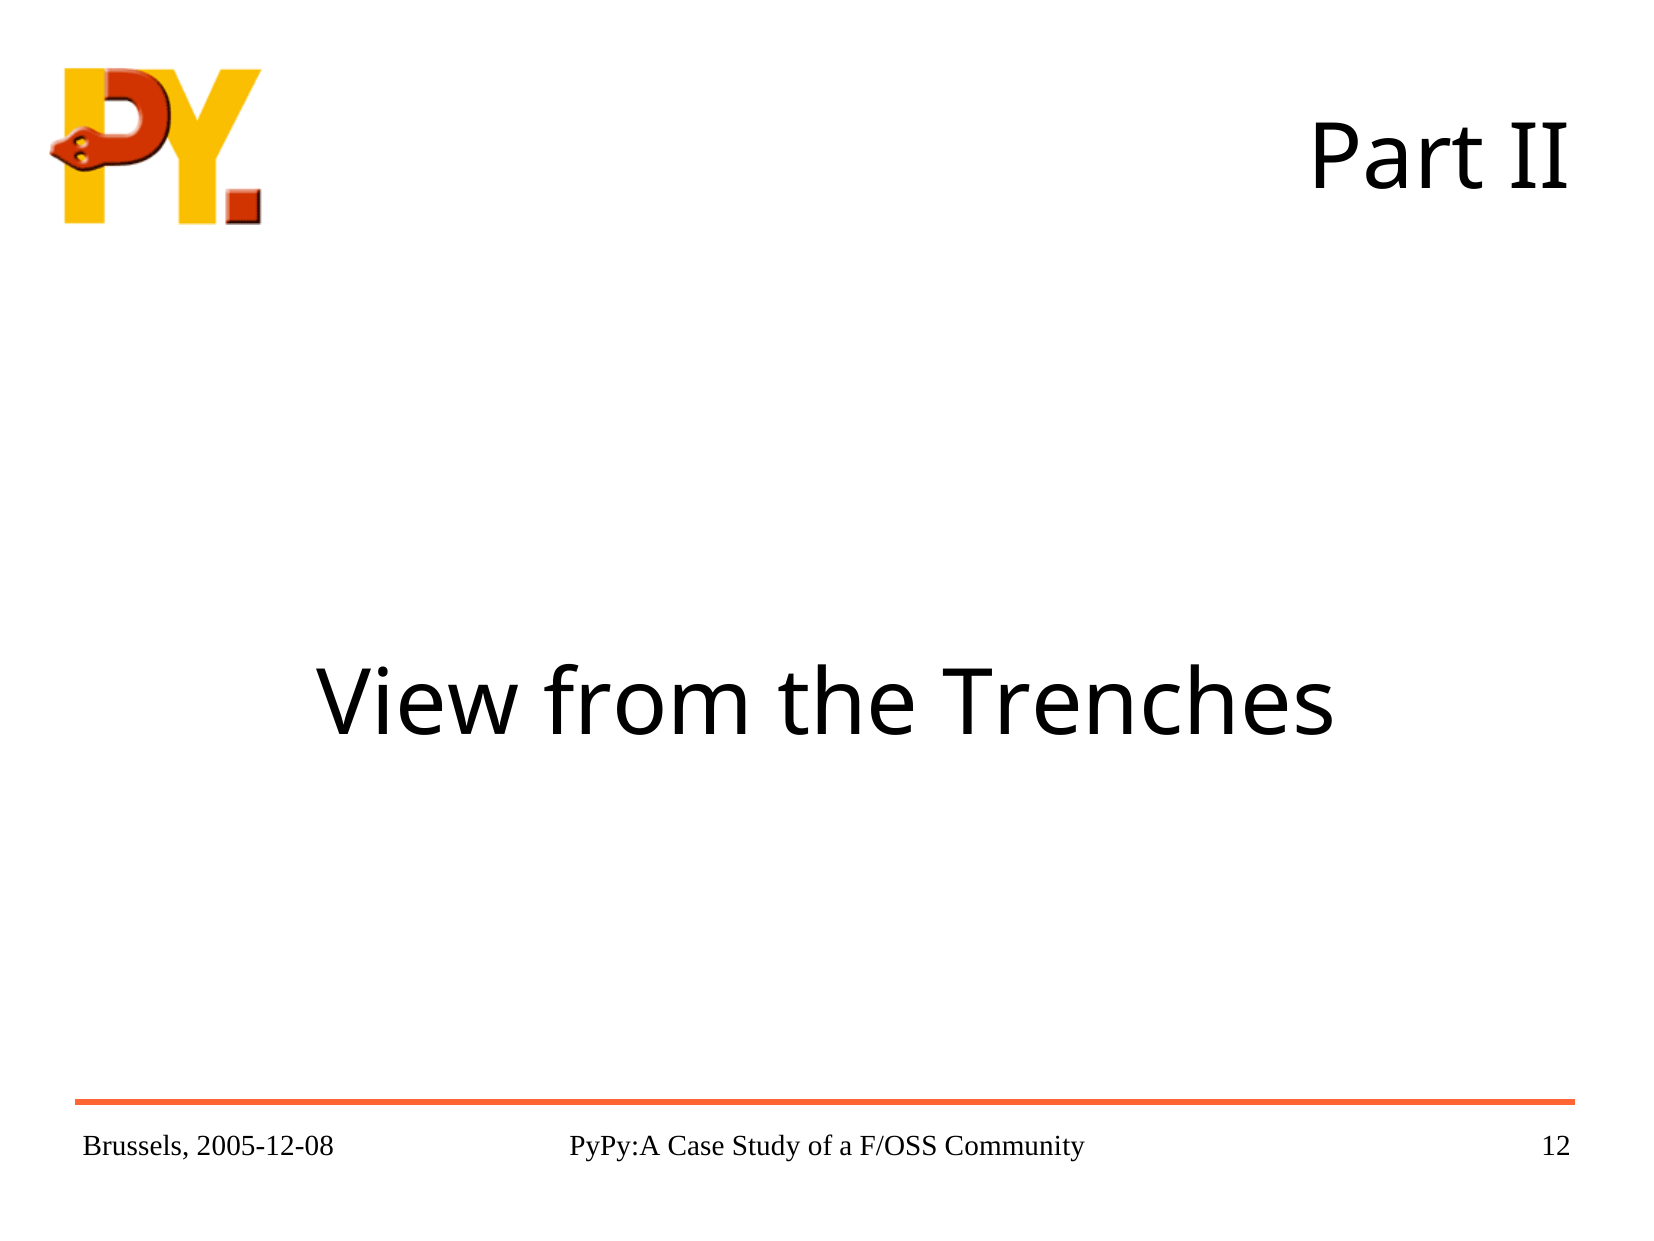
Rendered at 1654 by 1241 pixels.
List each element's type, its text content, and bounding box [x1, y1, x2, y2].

title Part II [337, 49, 1571, 257]
picture [49, 67, 263, 225]
subtitle View from the Trenches [82, 290, 1571, 1109]
